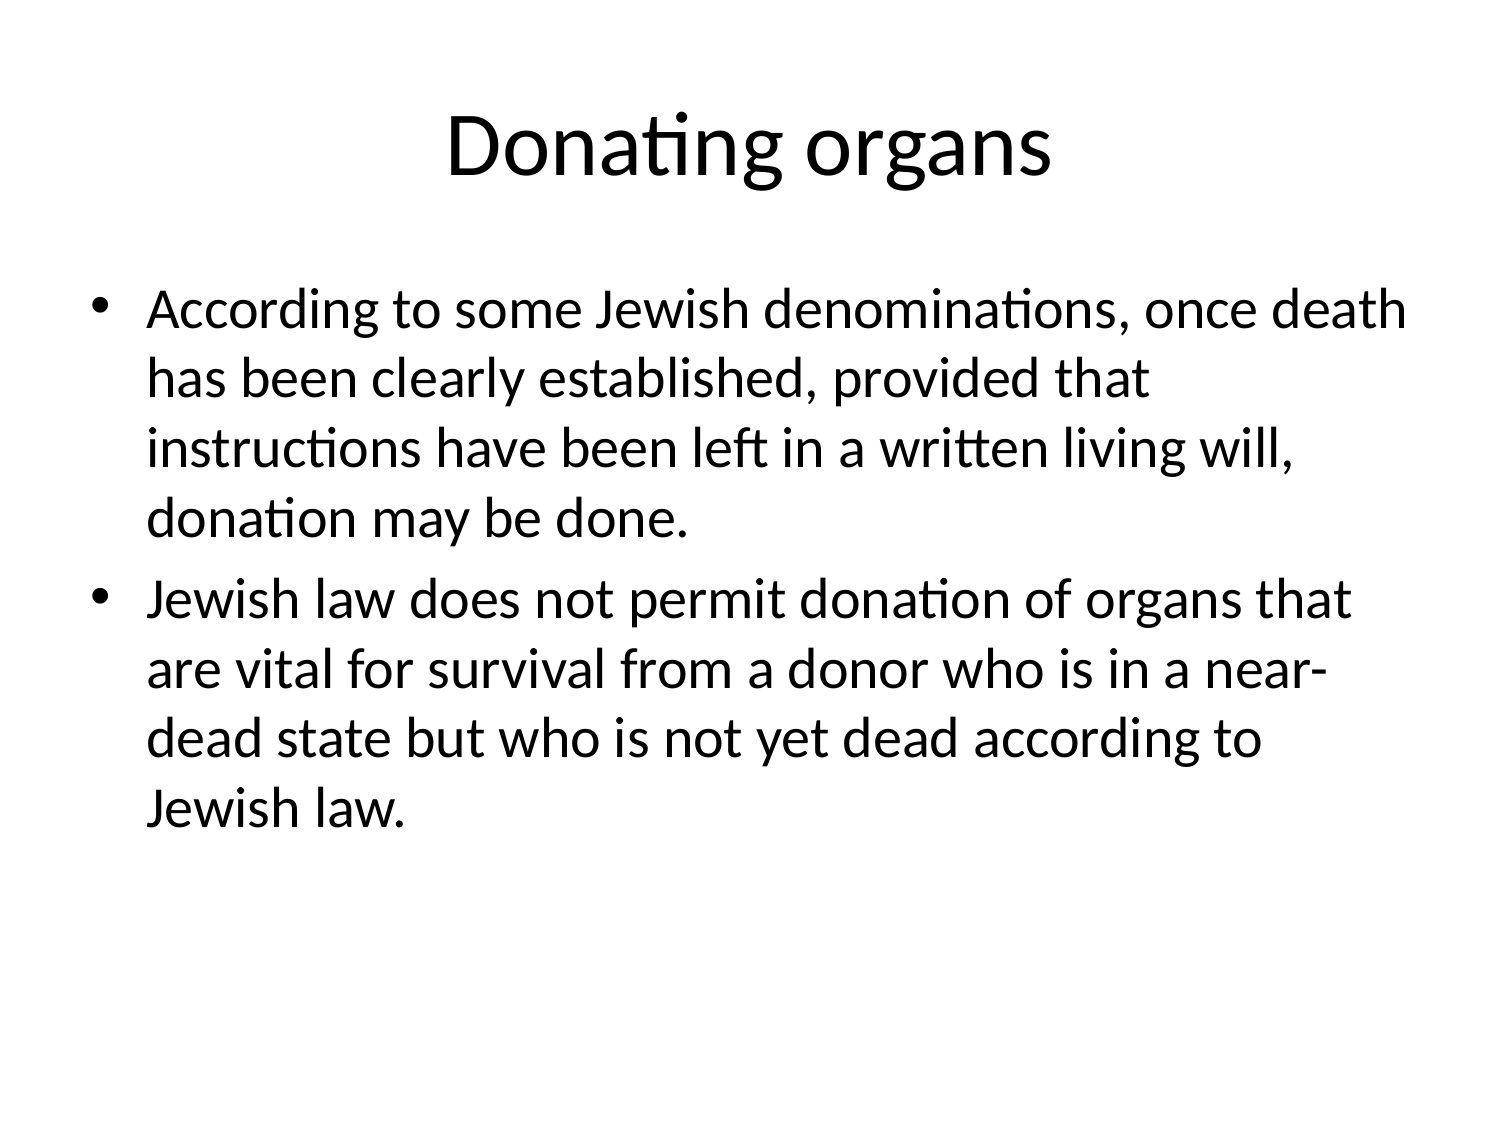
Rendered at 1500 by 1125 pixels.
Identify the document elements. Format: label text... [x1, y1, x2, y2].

title Donating organs [75, 45, 1425, 233]
list According to some Jewish denominations, once death has been clearly established, provided that instructions have been left in a written living will, donation may be done. Jewish law does not permit donation of organs that are vital for survival from a donor who is in a near-dead state but who is not yet dead according to Jewish law. [75, 262, 1425, 1005]
